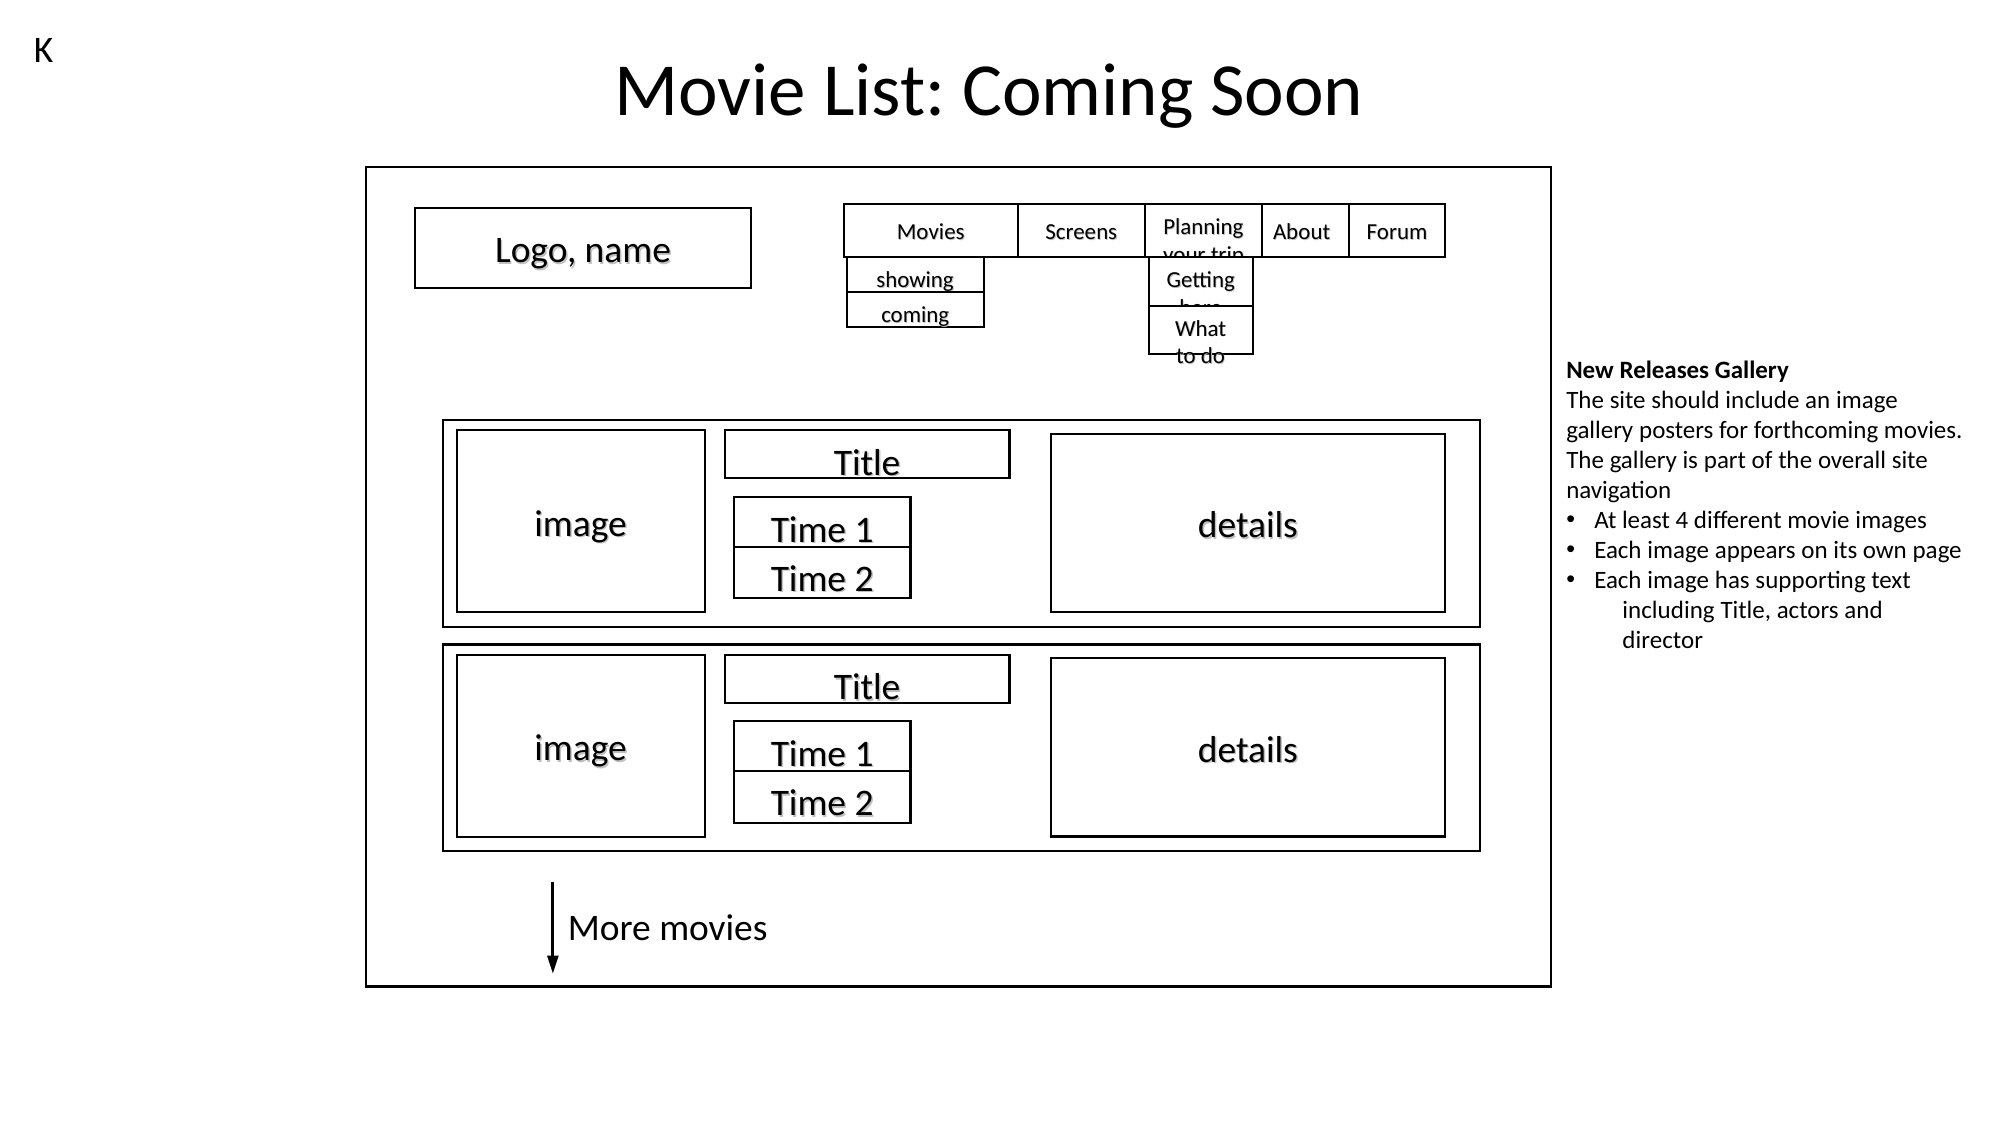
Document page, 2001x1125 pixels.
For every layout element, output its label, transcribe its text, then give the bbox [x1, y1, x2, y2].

text_box image [457, 430, 705, 612]
text_box Planning your trip [1145, 204, 1262, 257]
text_box details [1051, 658, 1445, 837]
text_box What to do [1149, 306, 1253, 354]
text_box K [18, 17, 69, 79]
text_box Time 2 [734, 771, 911, 823]
text_box Movies [844, 204, 1018, 257]
text_box image [457, 655, 705, 837]
text_box Logo, name [415, 208, 751, 288]
text_box Title [725, 655, 1009, 703]
text_box Time 1 [734, 497, 911, 547]
text_box Time 1 [734, 721, 911, 771]
text_box coming [847, 292, 984, 327]
text_box More movies [552, 895, 794, 957]
text_box Getting here [1149, 257, 1253, 306]
text_box details [1051, 434, 1445, 612]
text_box About [1262, 204, 1349, 257]
text_box Forum [1349, 204, 1445, 257]
text_box Movie List: Coming Soon [255, 32, 1724, 139]
text_box showing [847, 257, 984, 292]
text_box Screens [1018, 204, 1145, 257]
text_box [443, 420, 1480, 627]
text_box Time 2 [734, 547, 911, 598]
text_box [443, 645, 1480, 851]
text_box New Releases Gallery The site should include an image gallery posters for forthcoming movies. The gallery is part of the overall site navigation At least 4 different movie images Each image appears on its own page Each image has supporting text including Title, actors and director [1551, 346, 1983, 661]
text_box Title [725, 430, 1009, 478]
